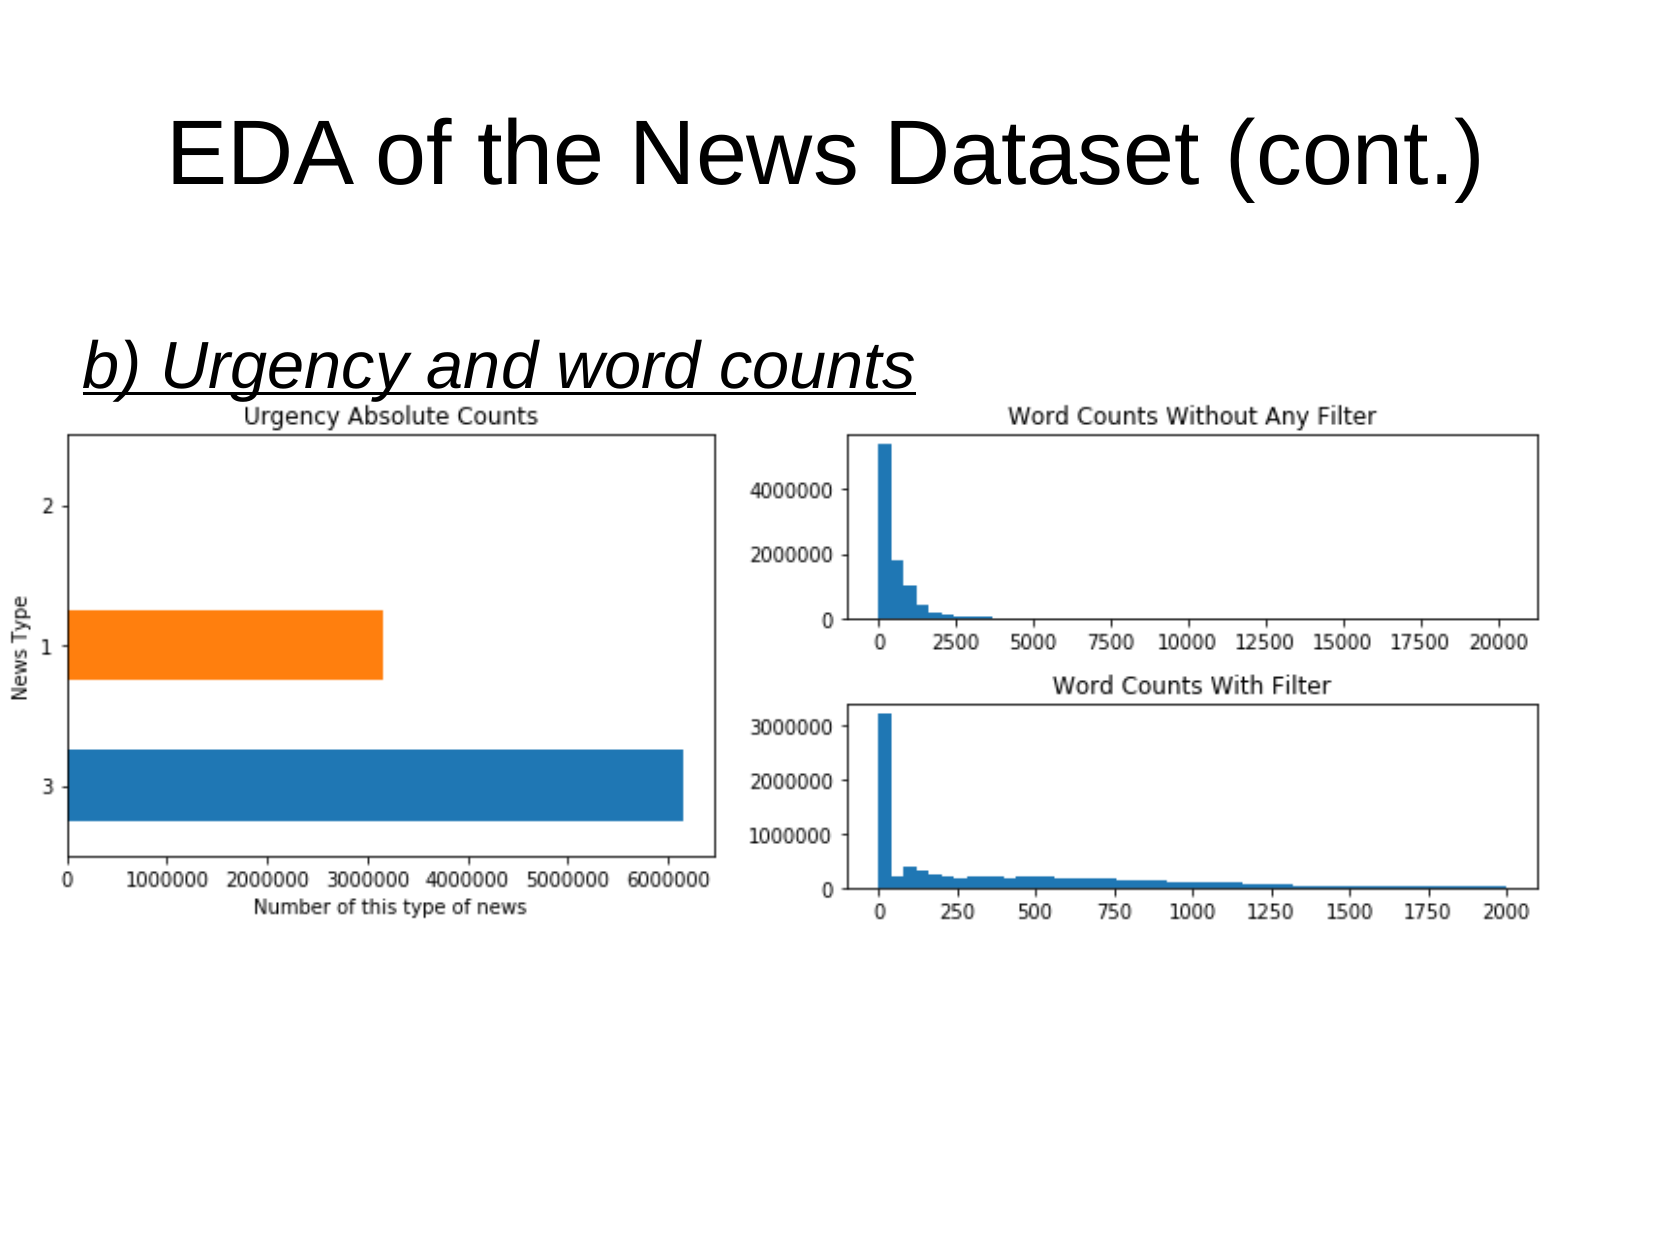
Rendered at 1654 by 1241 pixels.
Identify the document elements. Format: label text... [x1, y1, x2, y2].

picture [0, 392, 1557, 935]
title EDA of the News Dataset (cont.) [82, 49, 1571, 257]
list b) Urgency and word counts [82, 290, 1571, 1010]
